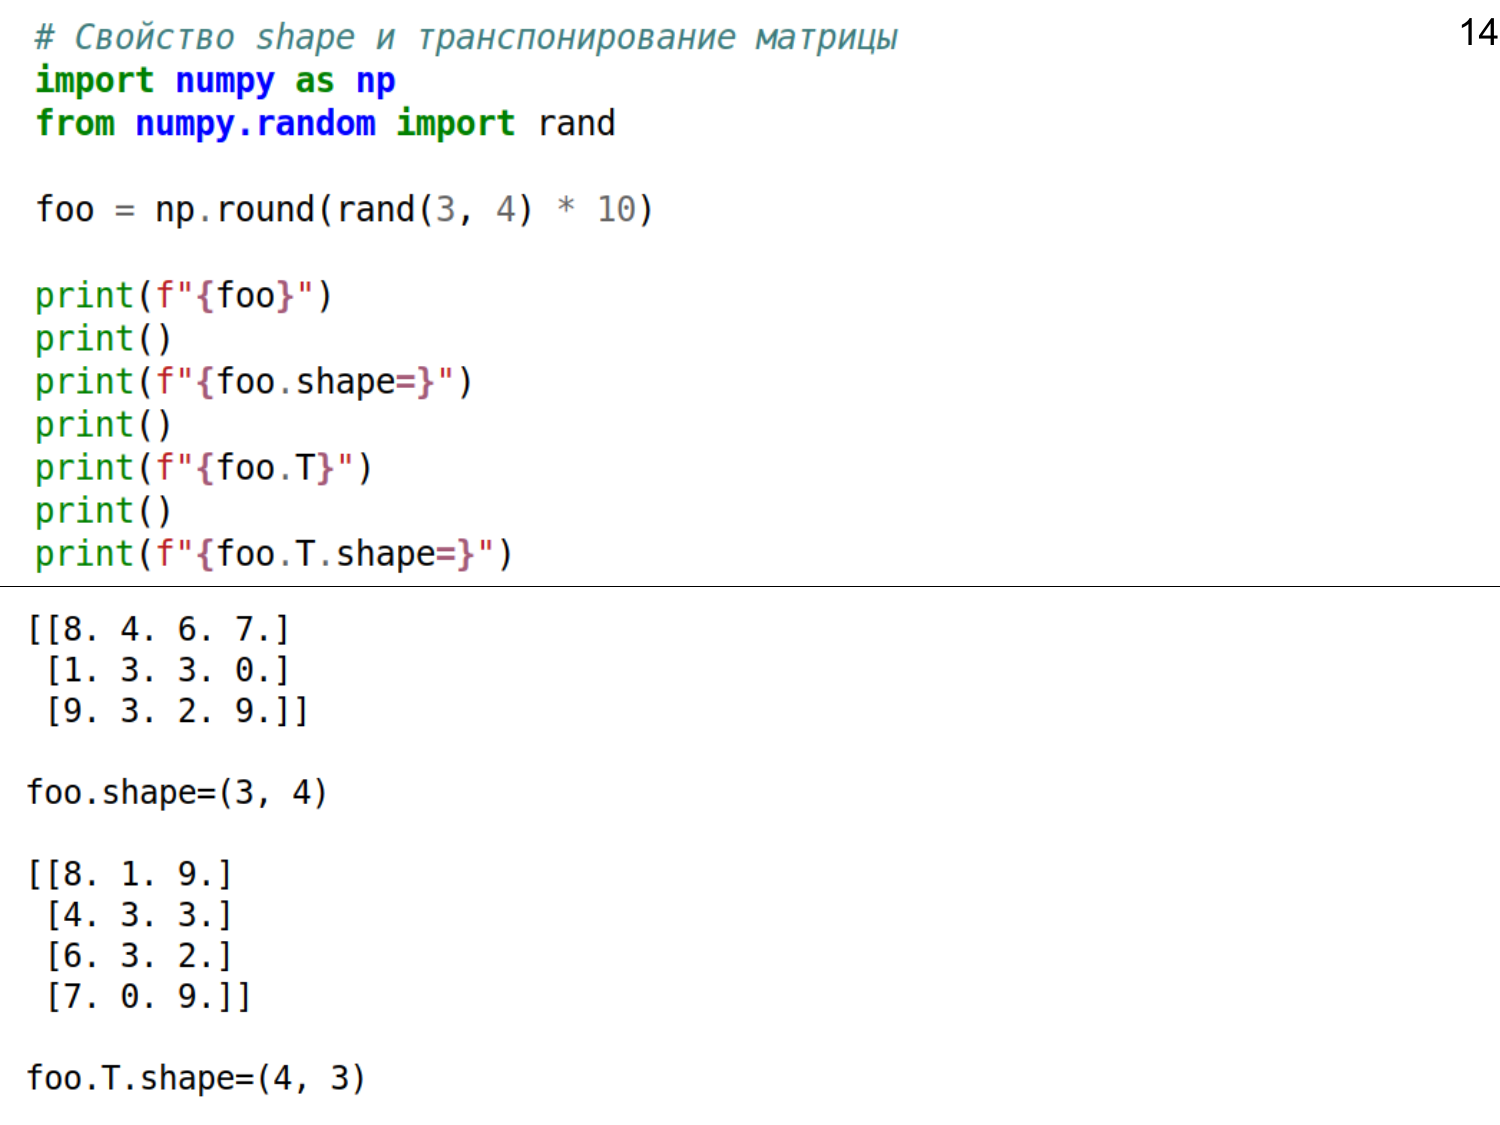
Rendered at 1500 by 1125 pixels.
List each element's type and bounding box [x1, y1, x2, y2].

picture [18, 604, 374, 1107]
picture [23, 12, 910, 586]
